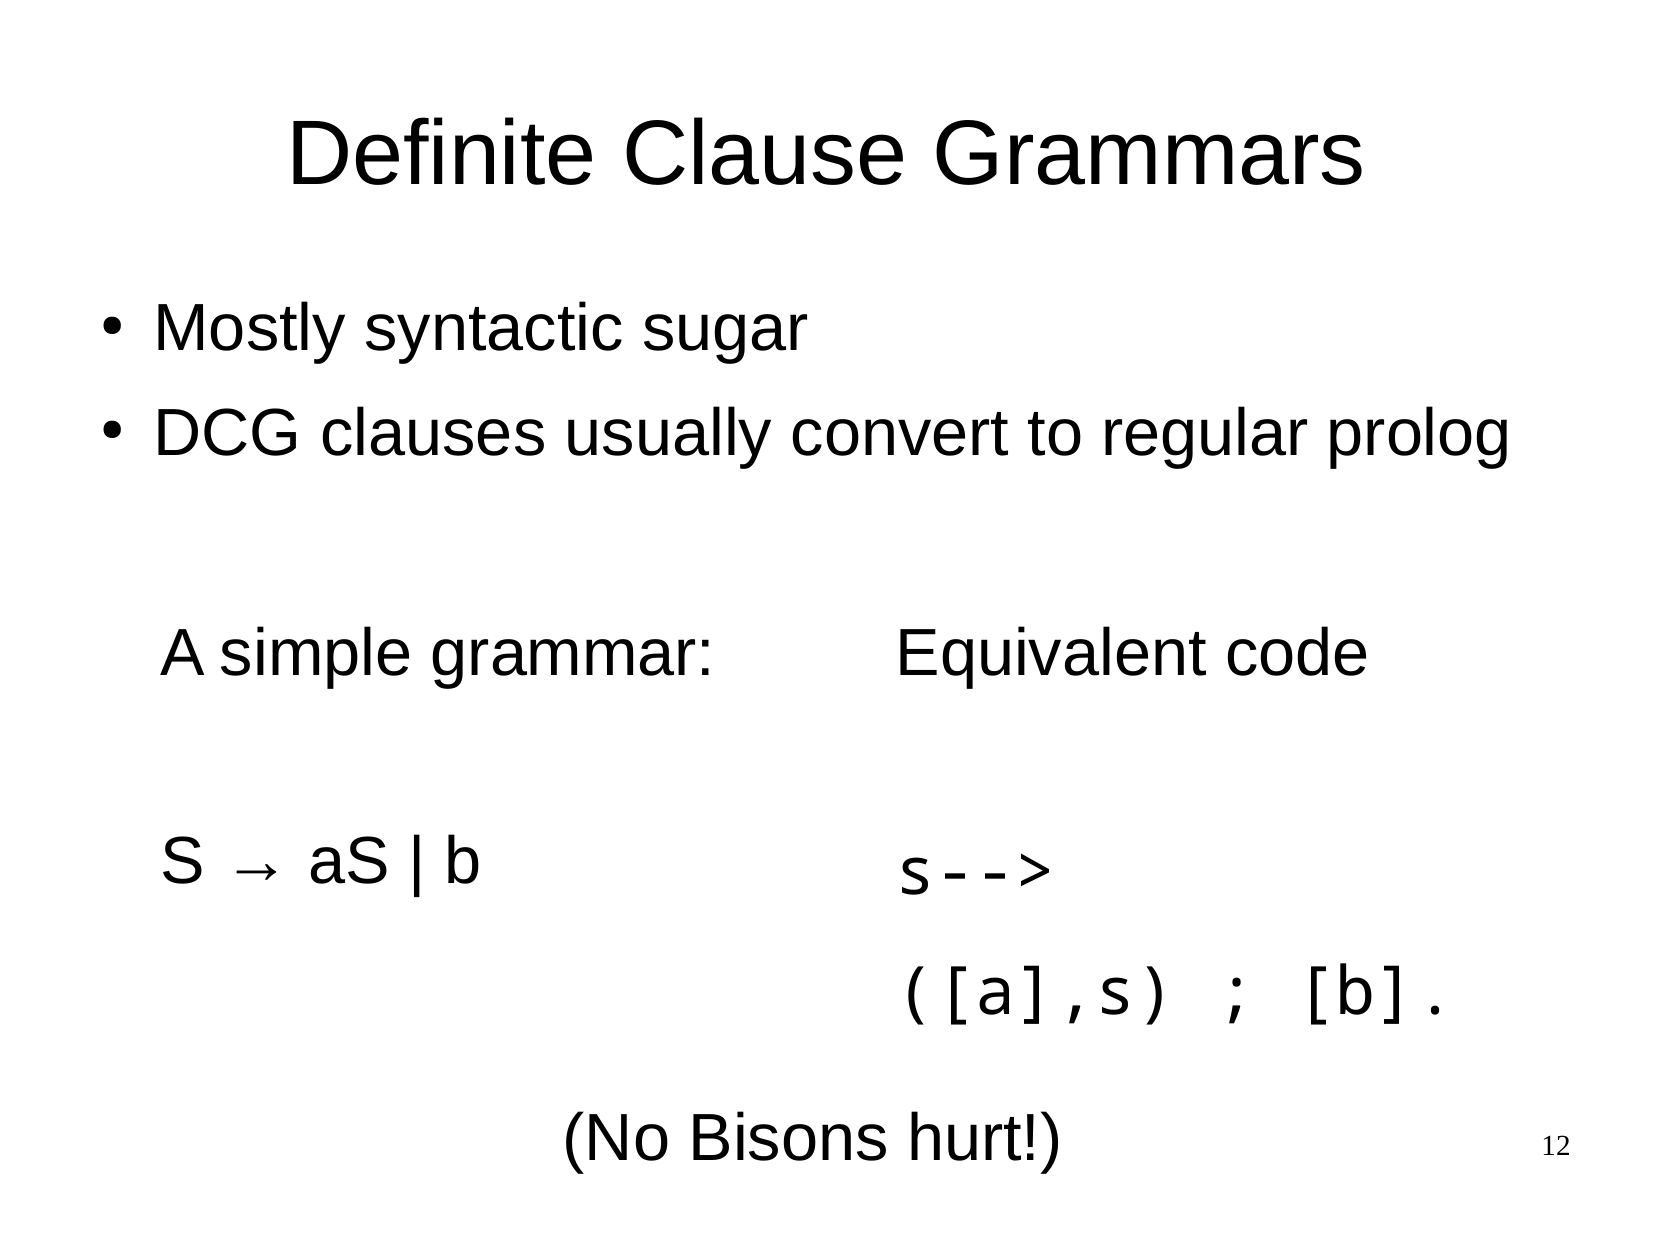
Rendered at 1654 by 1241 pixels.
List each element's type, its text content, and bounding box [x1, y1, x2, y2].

list Mostly syntactic sugar DCG clauses usually convert to regular prolog [82, 290, 1571, 481]
list Equivalent code s--> ([a],s) ; [b]. [825, 615, 1591, 1066]
list A simple grammar: S → aS | b [90, 615, 825, 1006]
list (No Bisons hurt!) [491, 1100, 1654, 1241]
title Definite Clause Grammars [82, 49, 1571, 257]
